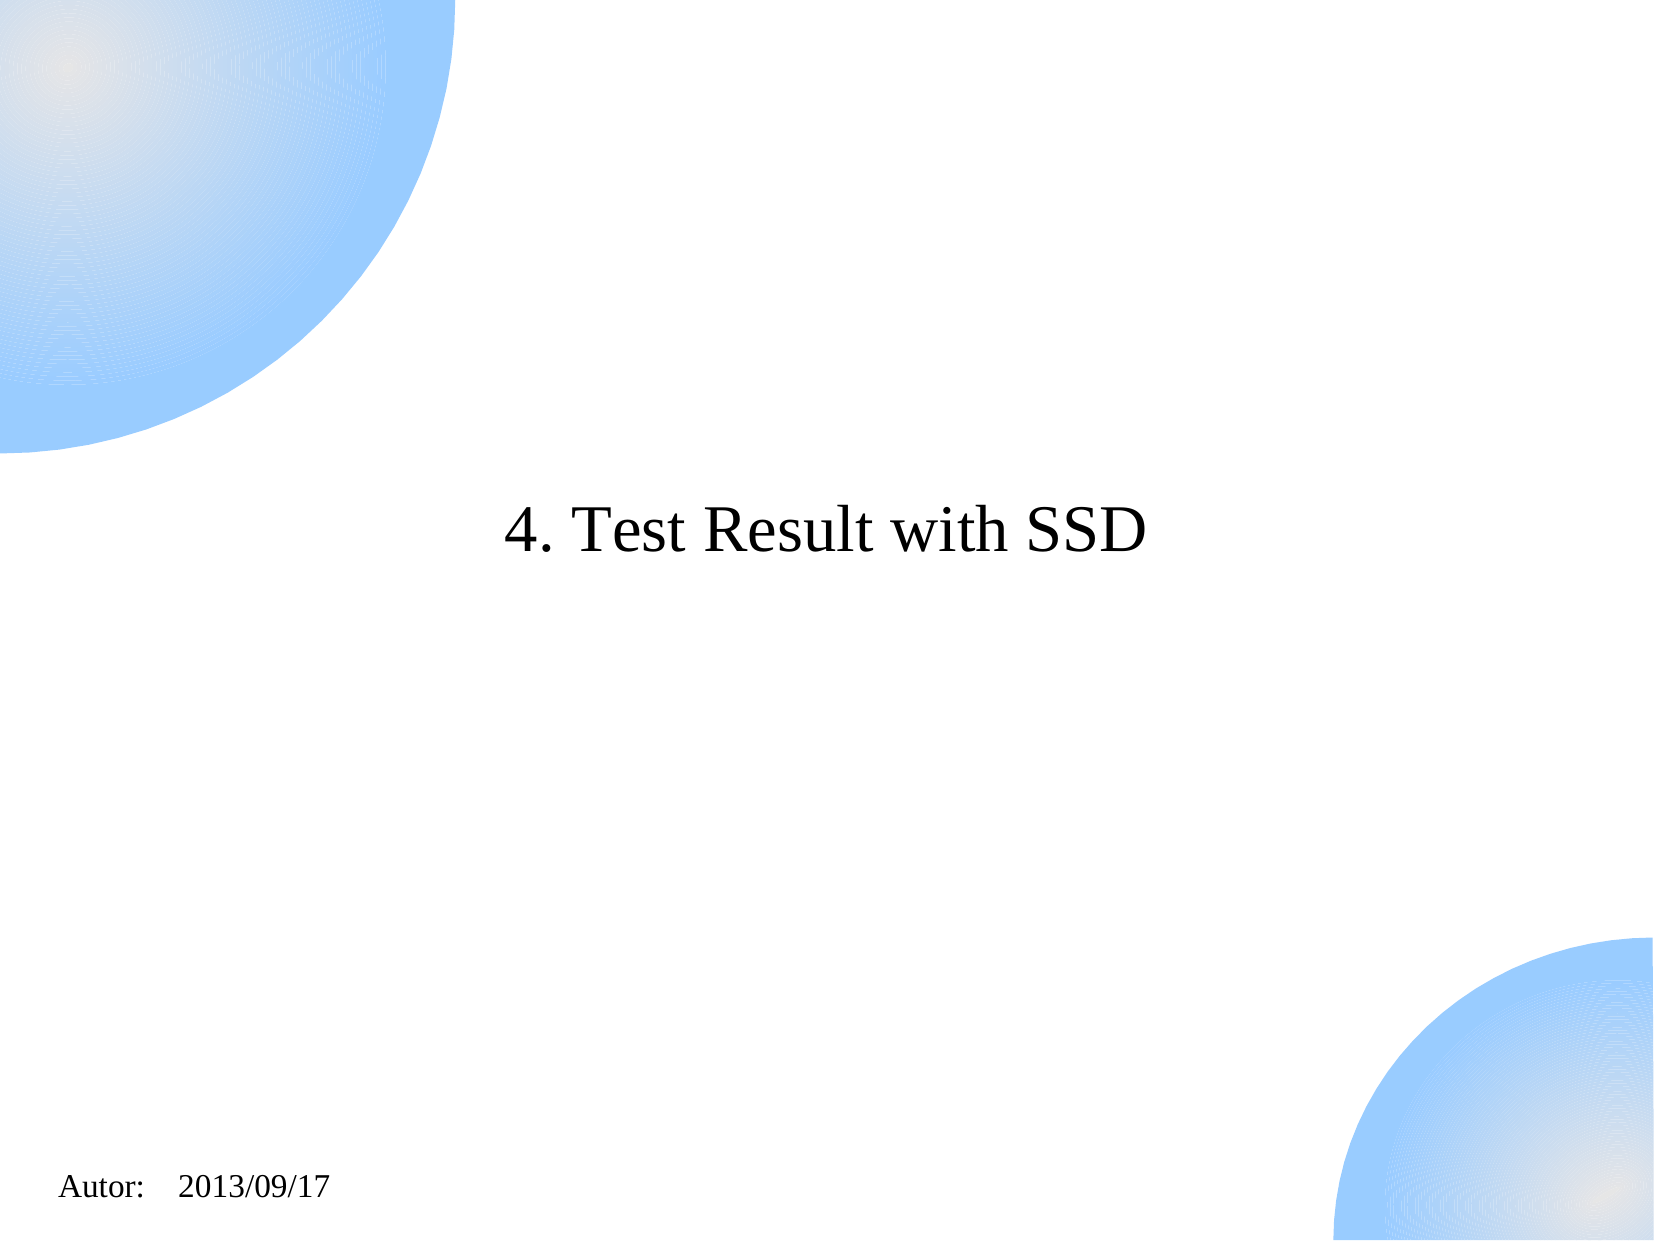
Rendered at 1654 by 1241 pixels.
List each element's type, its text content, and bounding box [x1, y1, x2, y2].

subtitle 4. Test Result with SSD [82, 49, 1571, 1010]
